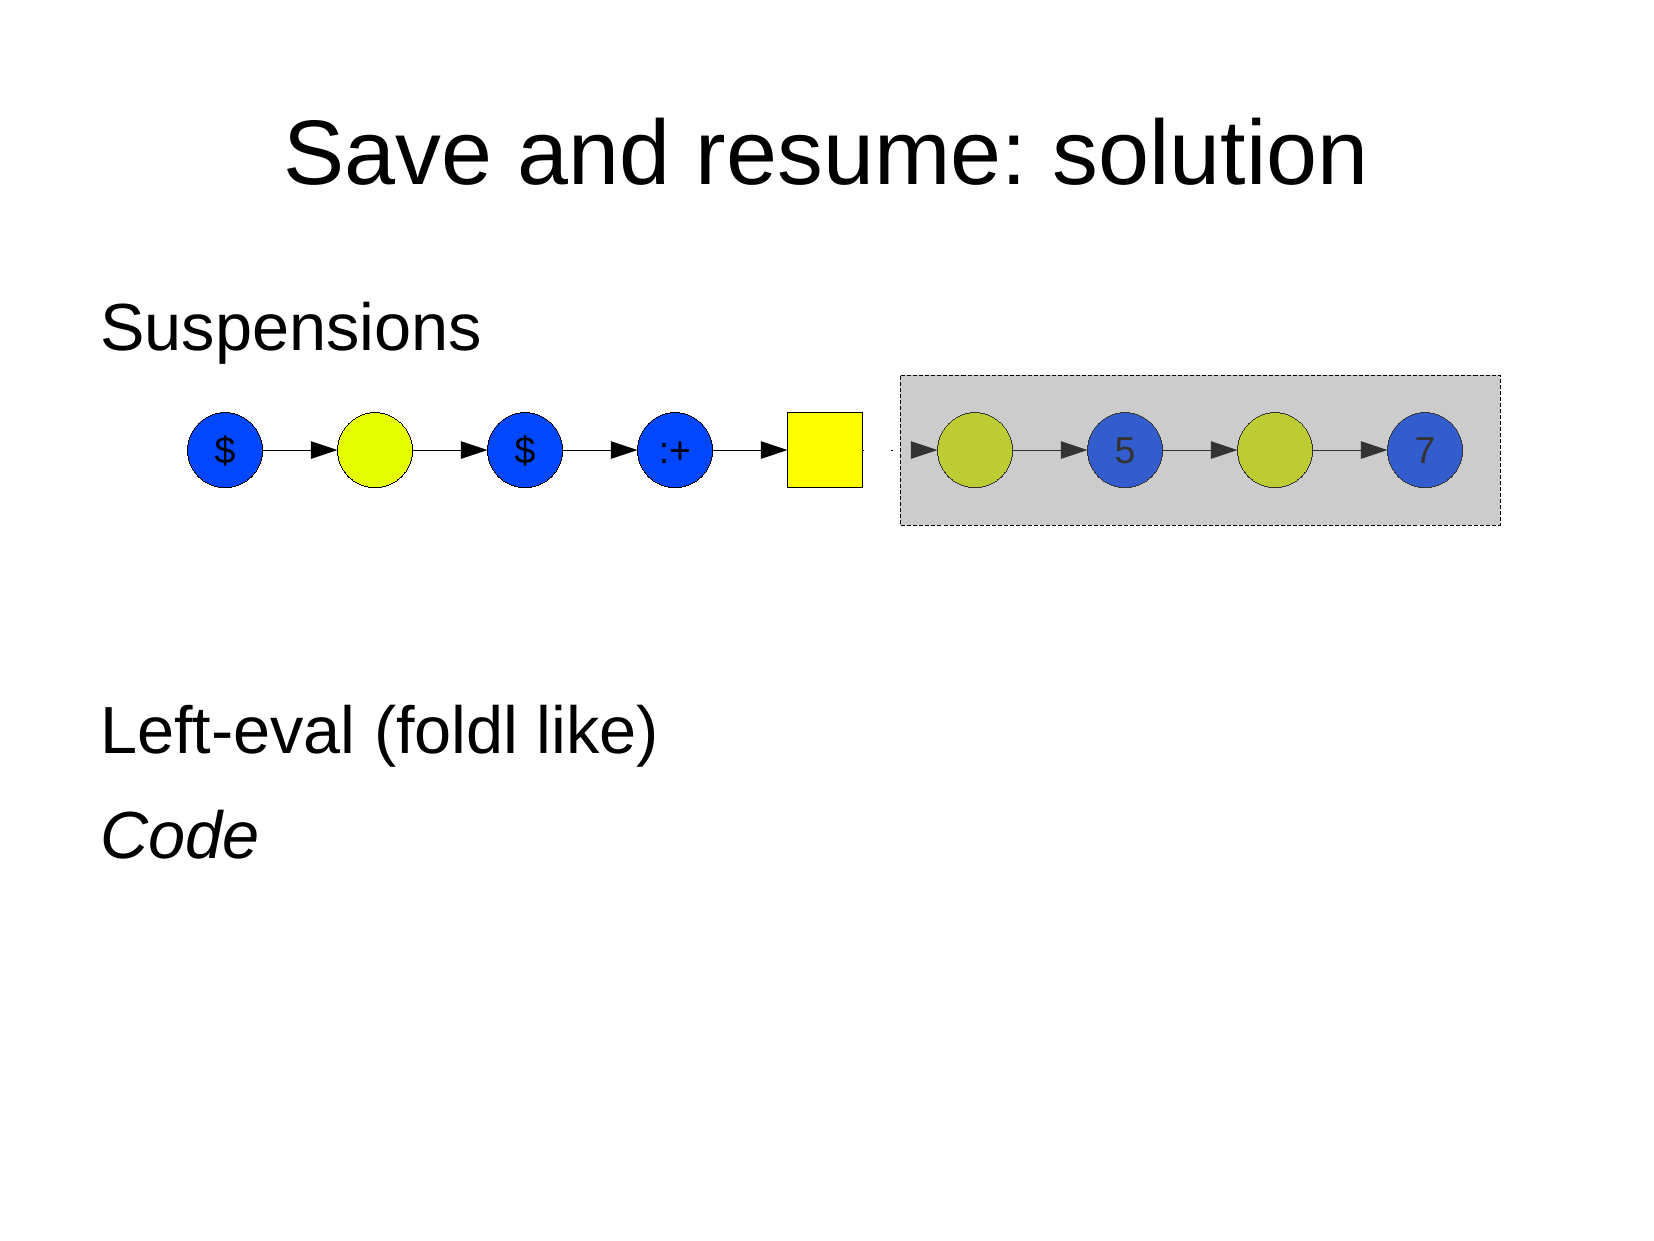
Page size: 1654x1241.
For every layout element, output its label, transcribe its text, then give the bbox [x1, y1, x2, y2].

text_box [900, 375, 1501, 526]
text_box $ [487, 412, 563, 488]
text_box [337, 412, 413, 488]
list Suspensions Left-eval (foldl like) Code [82, 290, 1571, 1094]
text_box :+ [637, 412, 713, 488]
text_box $ [187, 412, 263, 488]
title Save and resume: solution [82, 56, 1571, 250]
text_box [787, 412, 863, 488]
